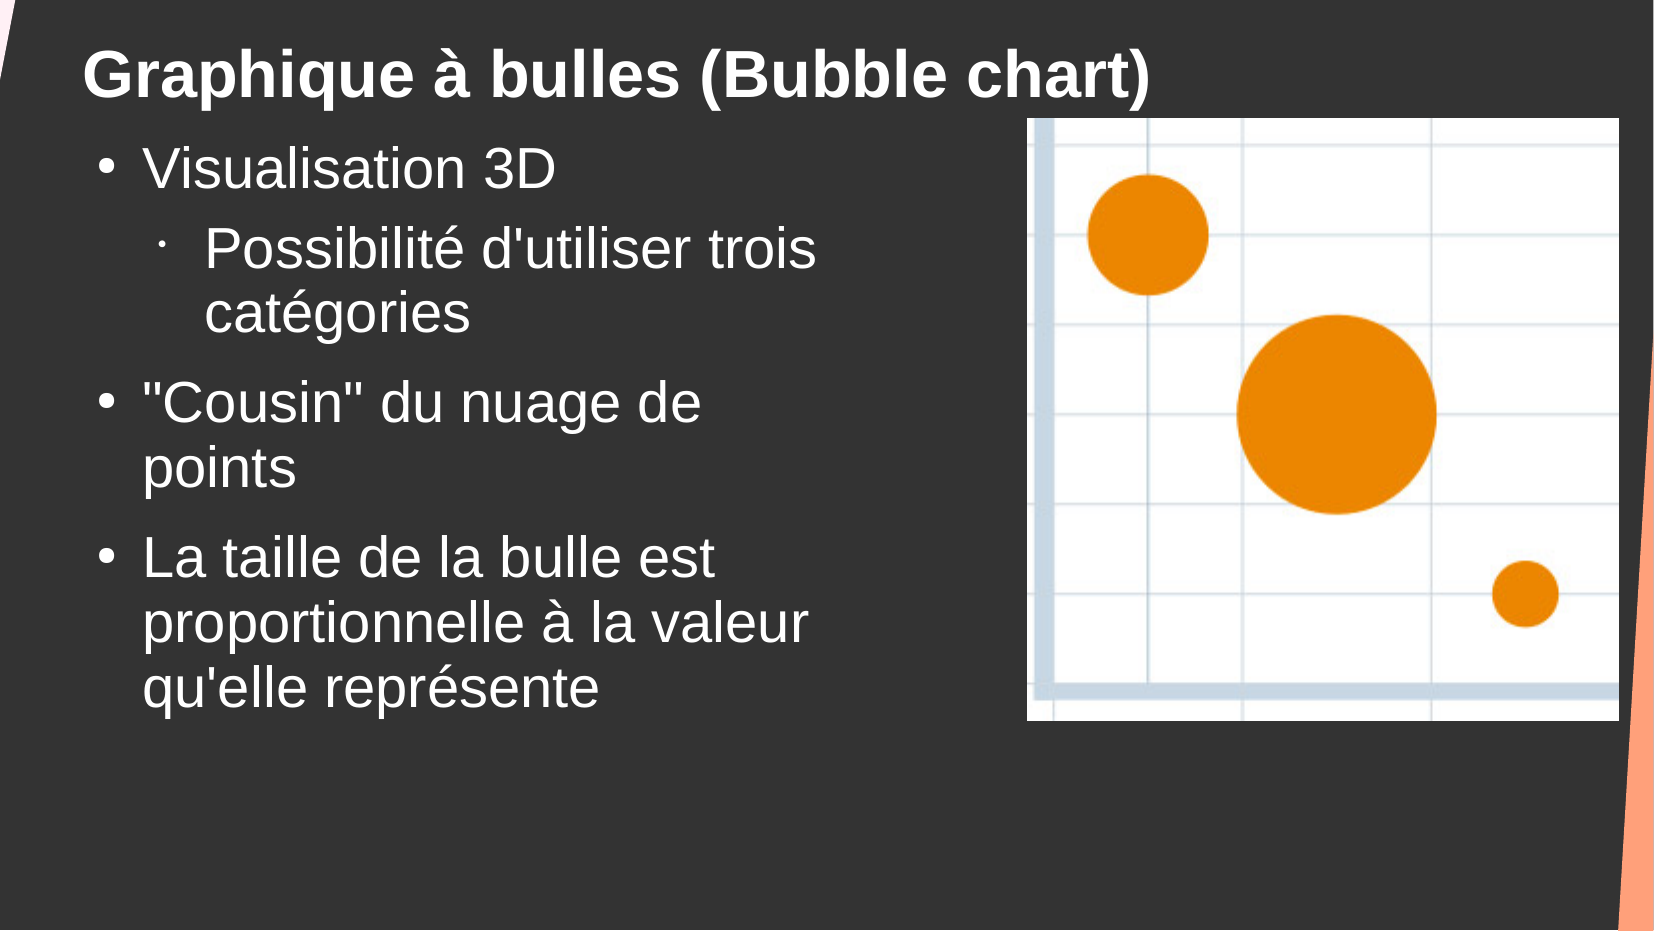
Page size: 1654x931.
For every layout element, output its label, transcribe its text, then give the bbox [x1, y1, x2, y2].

text_box [0, 0, 16, 80]
list Visualisation 3D Possibilité d'utiliser trois catégories "Cousin" du nuage de points La taille de la bulle est proportionnelle à la valeur qu'elle représente [80, 135, 863, 721]
picture [1027, 118, 1619, 721]
text_box [1618, 321, 1654, 931]
title Graphique à bulles (Bubble chart) [82, 37, 1571, 115]
